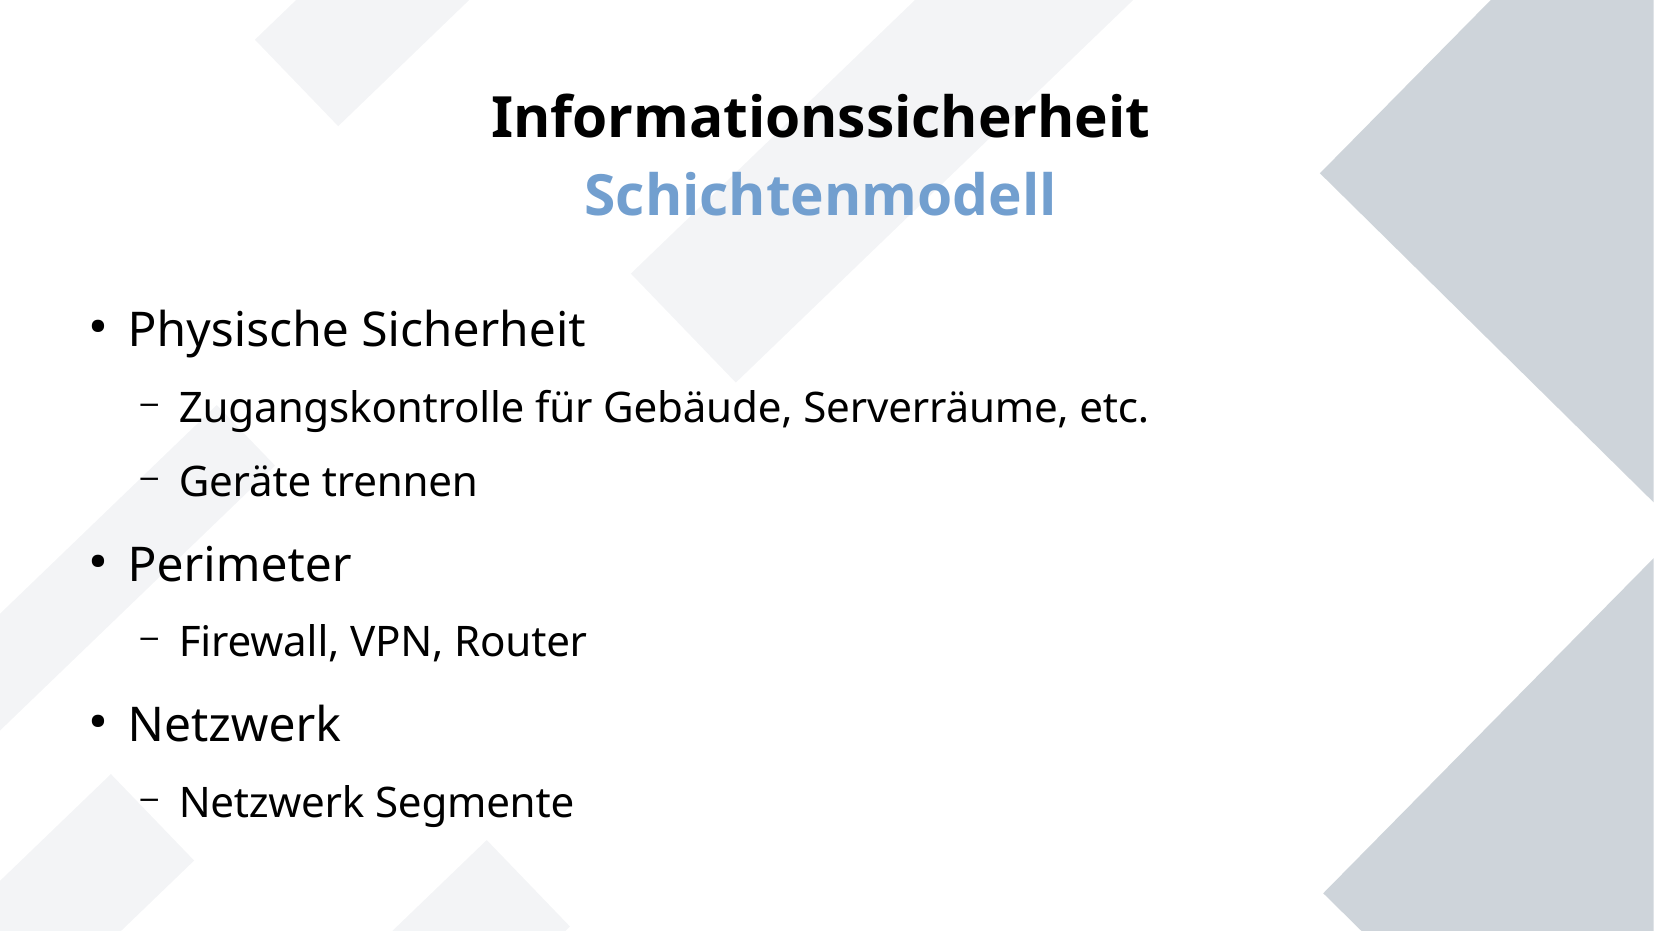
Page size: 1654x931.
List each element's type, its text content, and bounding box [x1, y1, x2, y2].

title Informationssicherheit Schichtenmodell [76, 76, 1565, 233]
list Physische Sicherheit Zugangskontrolle für Gebäude, Serverräume, etc. Geräte trennen Perimeter Firewall, VPN, Router Netzwerk Netzwerk Segmente [76, 295, 1565, 835]
